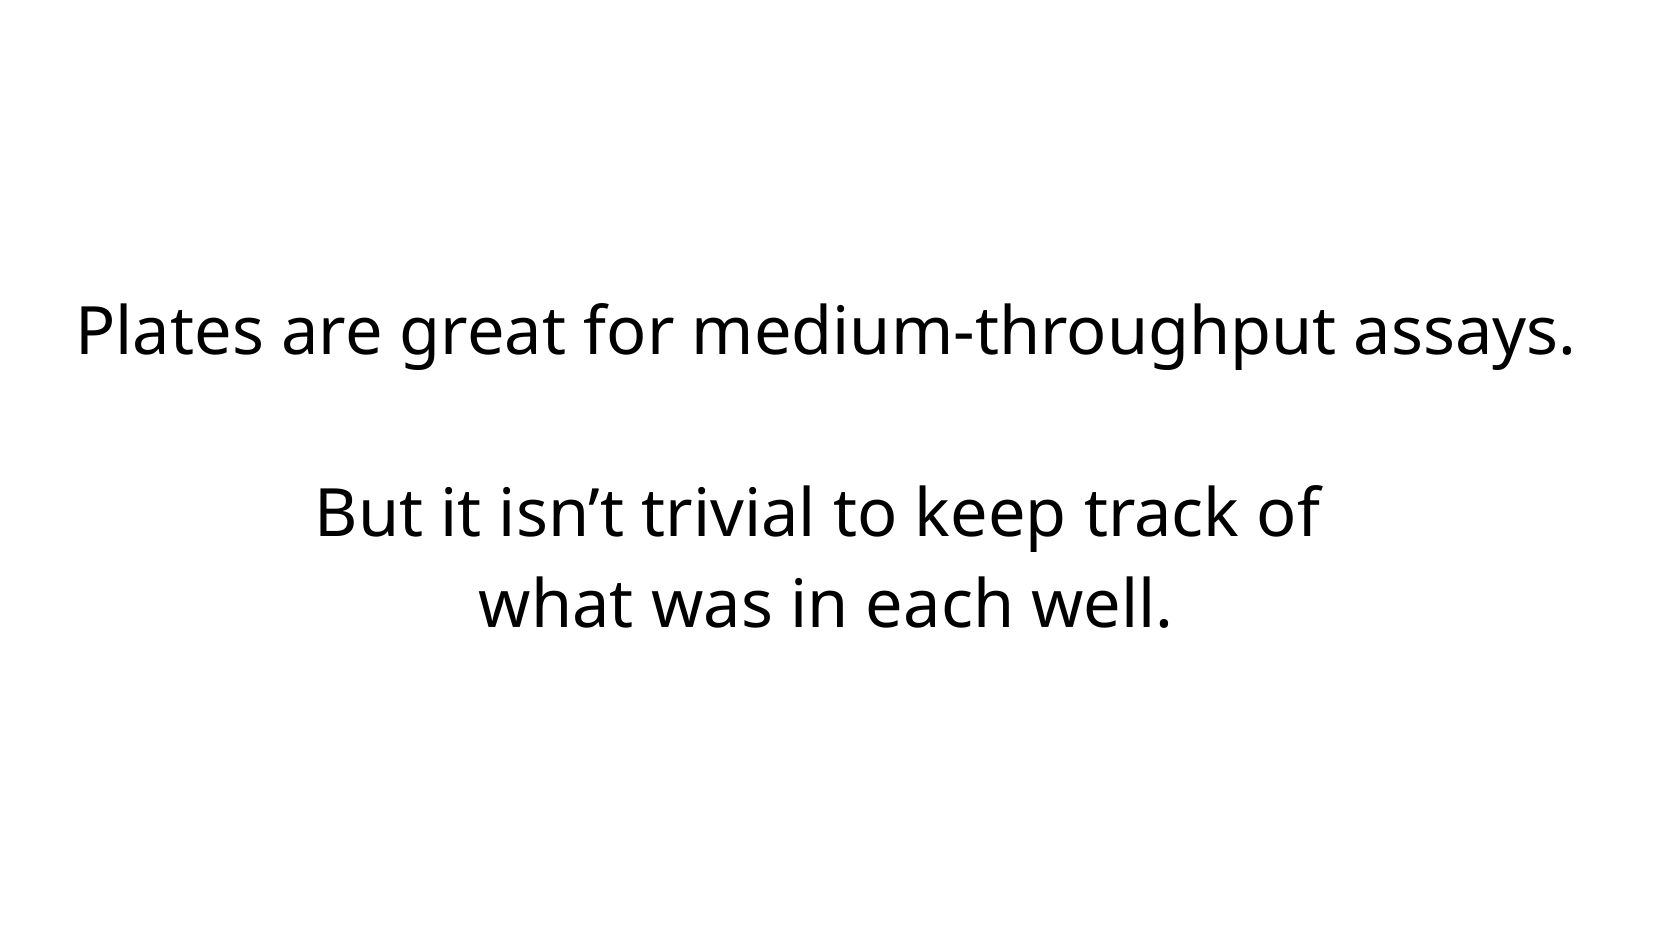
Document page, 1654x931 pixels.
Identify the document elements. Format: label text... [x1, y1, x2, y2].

subtitle Plates are great for medium-throughput assays. But it isn’t trivial to keep track of what was in each well. [61, 105, 1593, 826]
